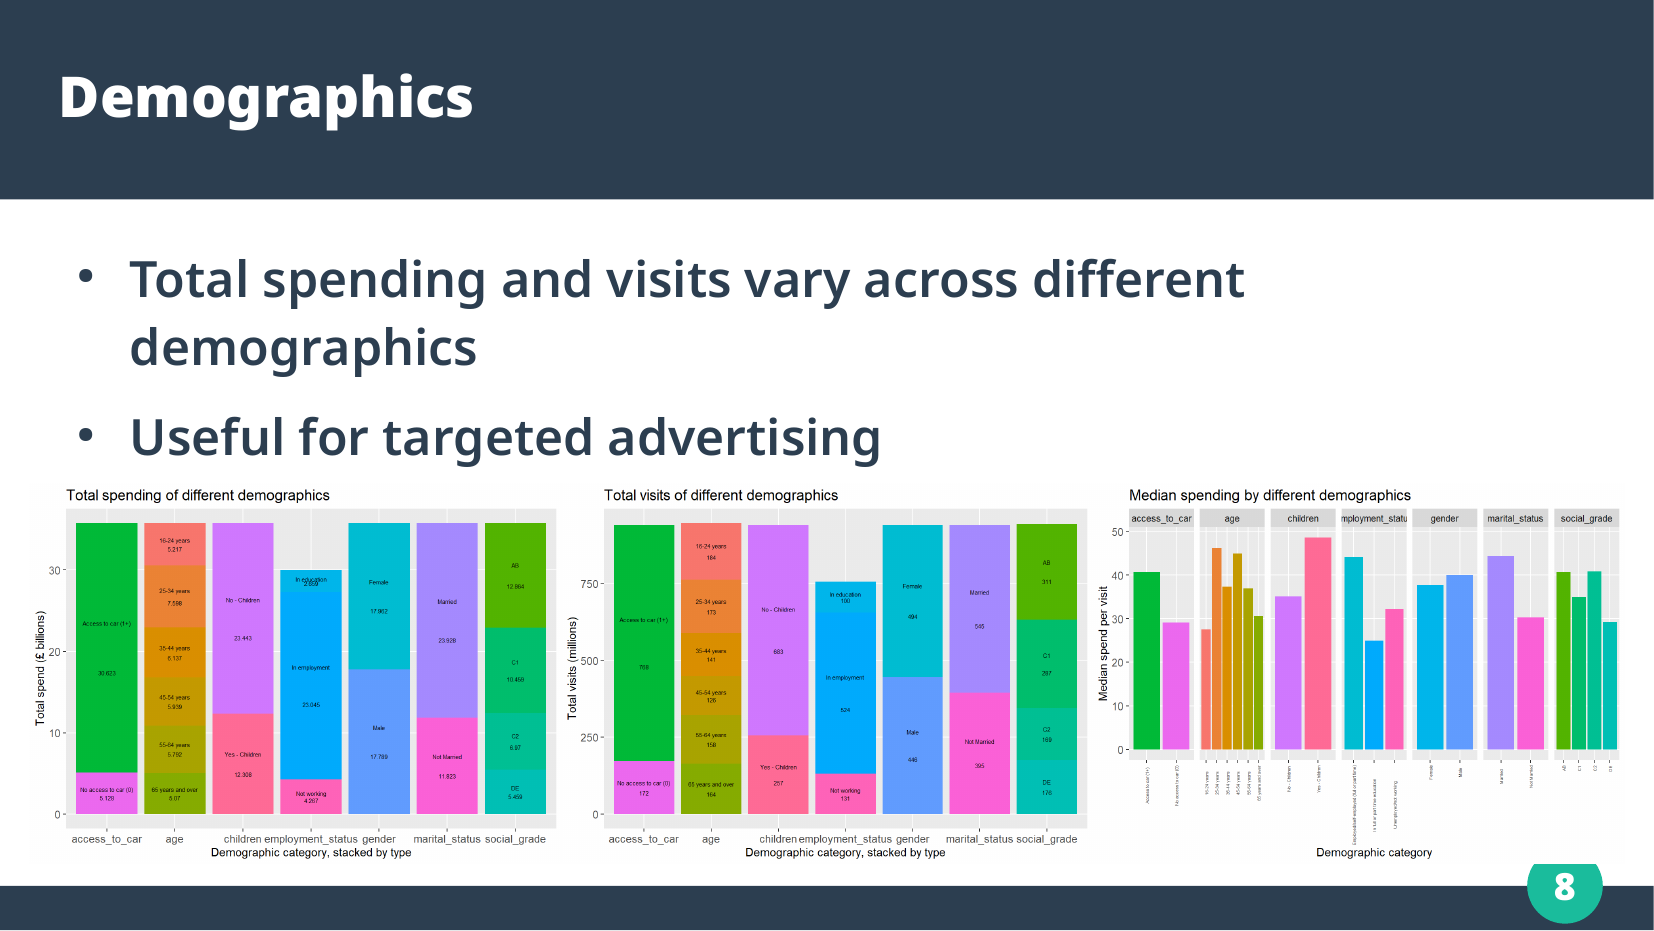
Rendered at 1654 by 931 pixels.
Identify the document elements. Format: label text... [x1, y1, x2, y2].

title Demographics [59, 37, 1595, 155]
picture [29, 483, 1625, 864]
list Total spending and visits vary across different demographics Useful for targeted advertising [59, 243, 1595, 483]
